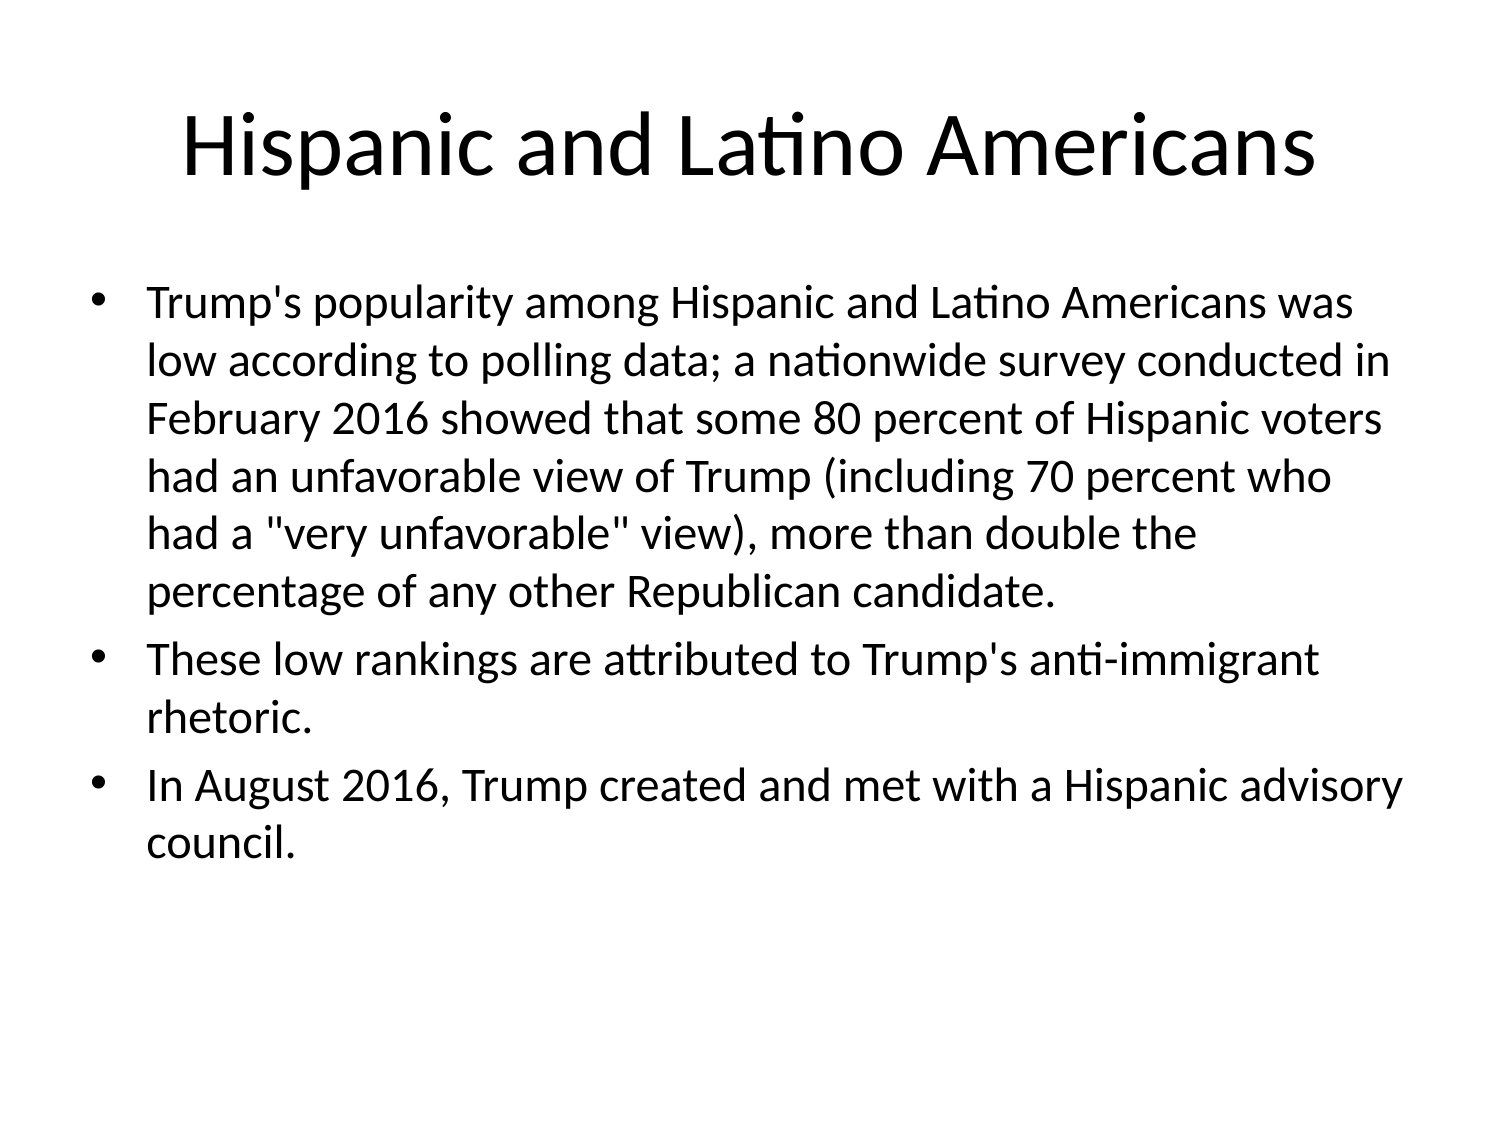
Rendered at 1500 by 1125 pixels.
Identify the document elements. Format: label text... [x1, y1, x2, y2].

list Trump's popularity among Hispanic and Latino Americans was low according to polling data; a nationwide survey conducted in February 2016 showed that some 80 percent of Hispanic voters had an unfavorable view of Trump (including 70 percent who had a "very unfavorable" view), more than double the percentage of any other Republican candidate. These low rankings are attributed to Trump's anti-immigrant rhetoric. In August 2016, Trump created and met with a Hispanic advisory council. [75, 262, 1425, 1005]
title Hispanic and Latino Americans [75, 45, 1425, 233]
